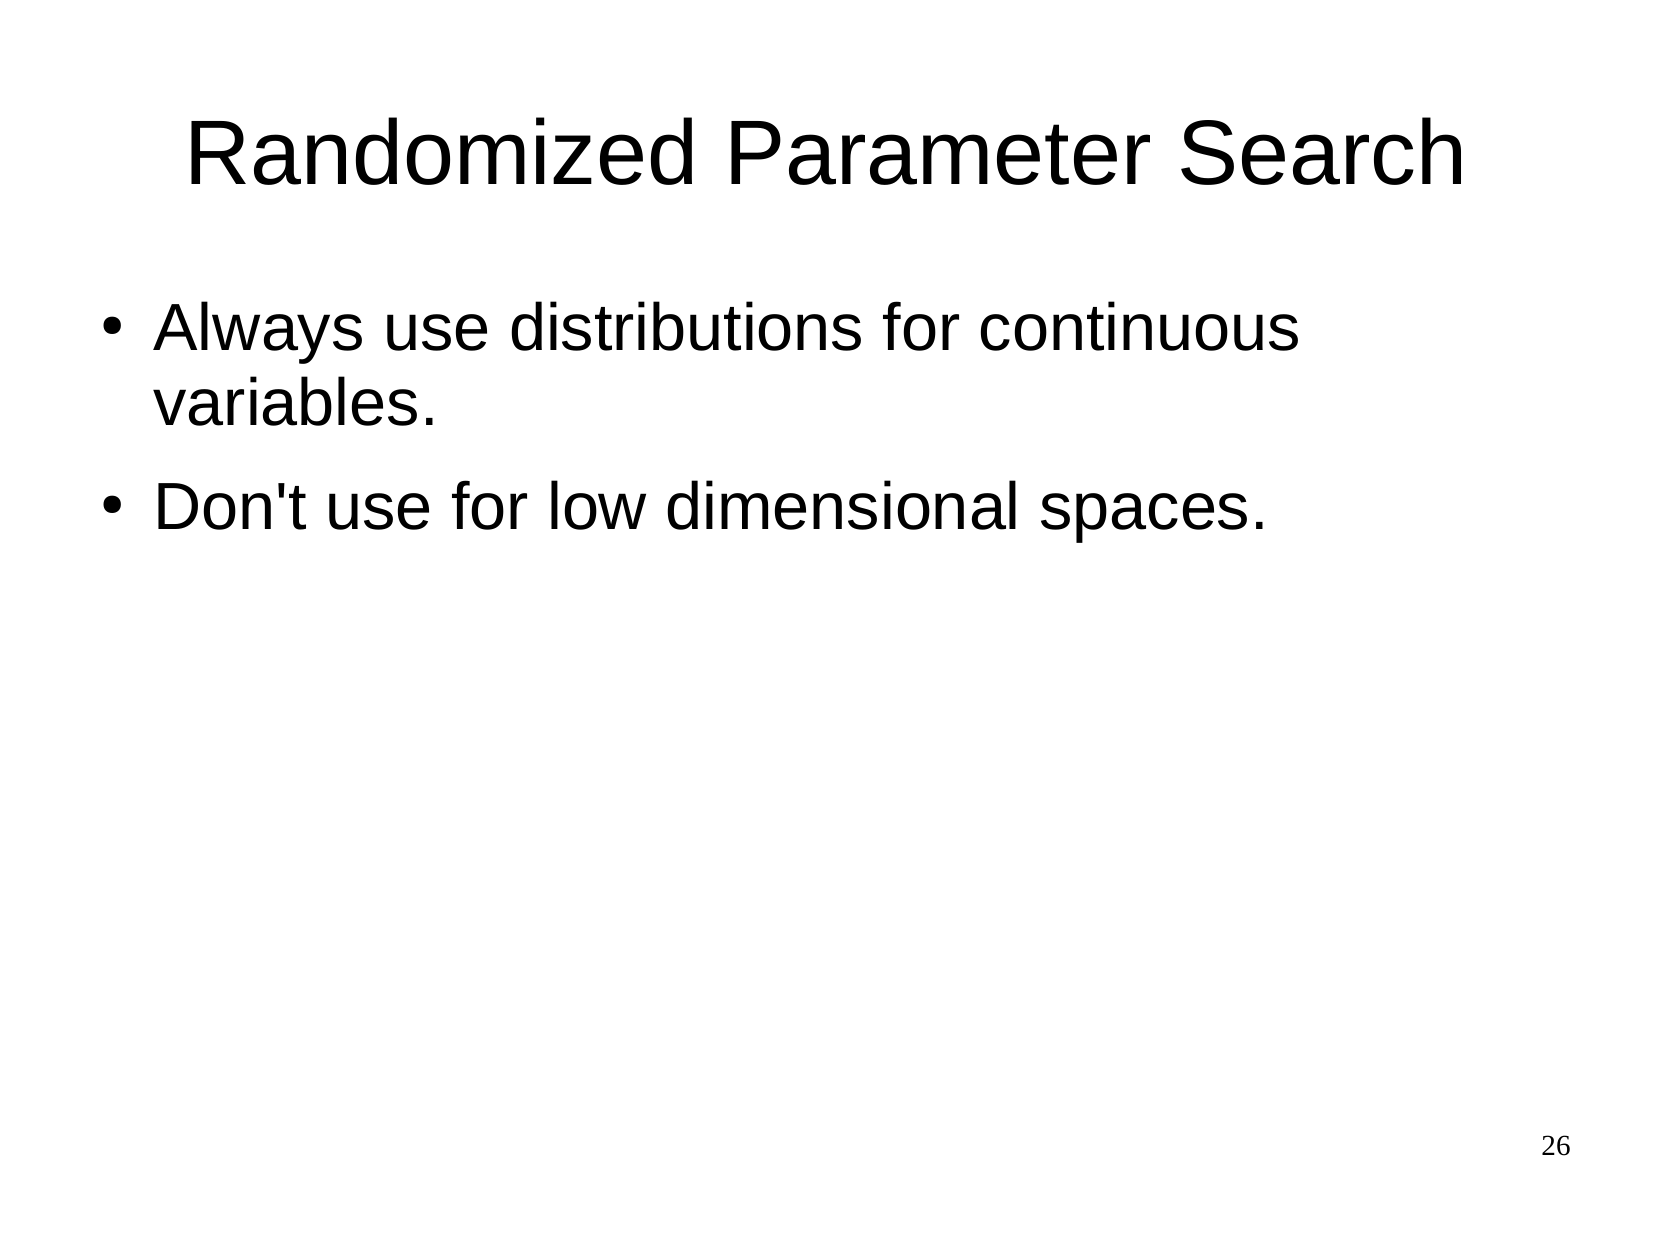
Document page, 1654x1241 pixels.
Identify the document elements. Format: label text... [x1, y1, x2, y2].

list Always use distributions for continuous variables. Don't use for low dimensional spaces. [82, 290, 1571, 1010]
title Randomized Parameter Search [82, 49, 1571, 257]
